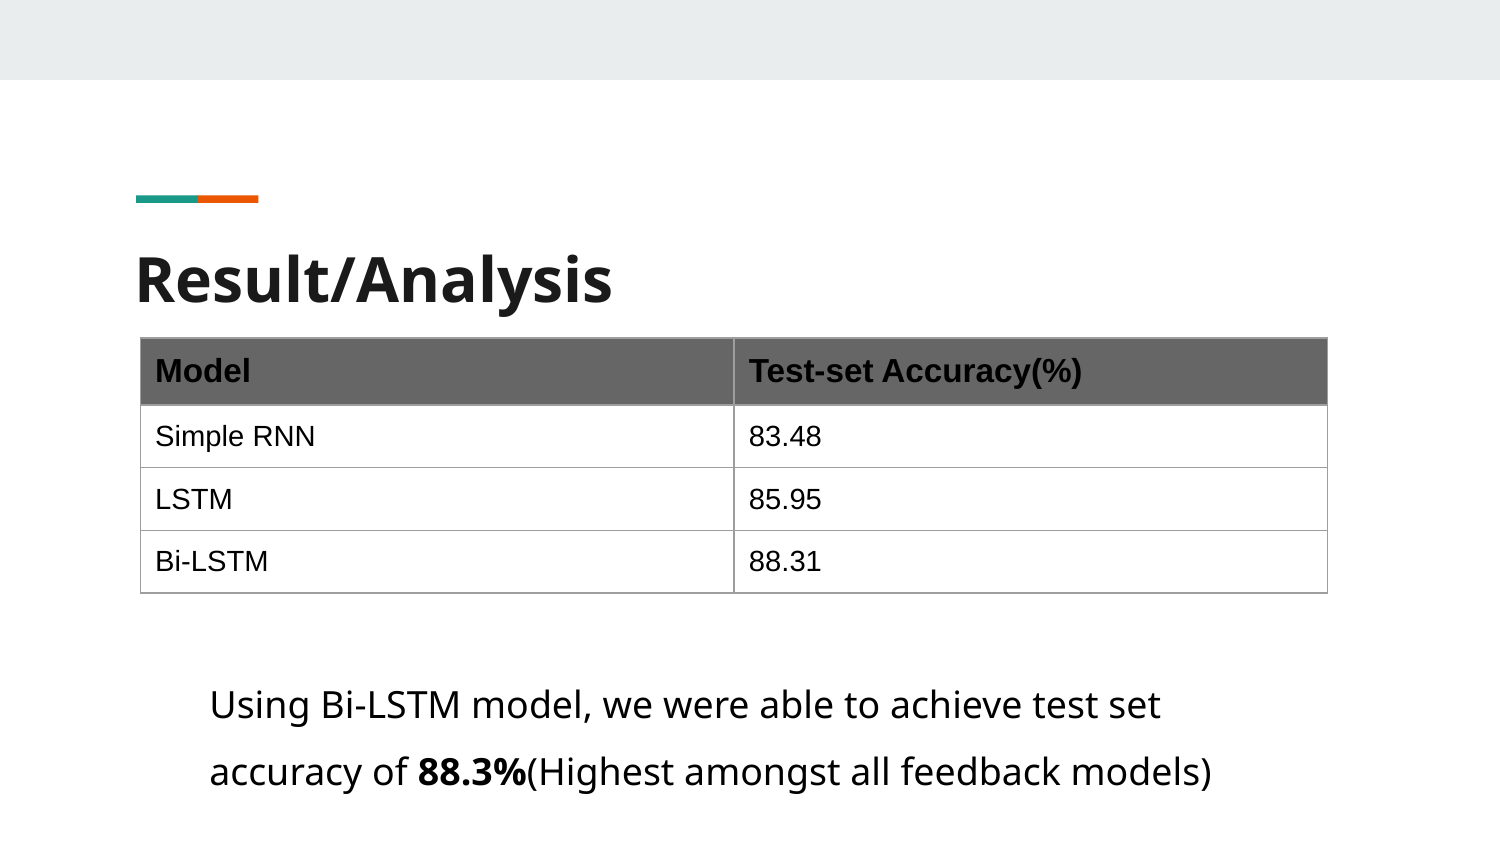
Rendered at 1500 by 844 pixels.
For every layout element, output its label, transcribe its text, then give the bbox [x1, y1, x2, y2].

table_cell 83.48 [735, 406, 1327, 467]
title Result/Analysis [119, 225, 1381, 314]
table_cell 85.95 [735, 468, 1327, 530]
table_cell LSTM [141, 468, 733, 530]
table_cell Simple RNN [141, 406, 733, 467]
table_header Test-set Accuracy(%) [735, 339, 1327, 404]
table_header Model [141, 339, 733, 404]
list Using Bi-LSTM model, we were able to achieve test set accuracy of 88.3%(Highest amongst all feedback models) [119, 643, 1263, 808]
table_cell 88.31 [735, 531, 1327, 592]
table_cell Bi-LSTM [141, 531, 733, 592]
